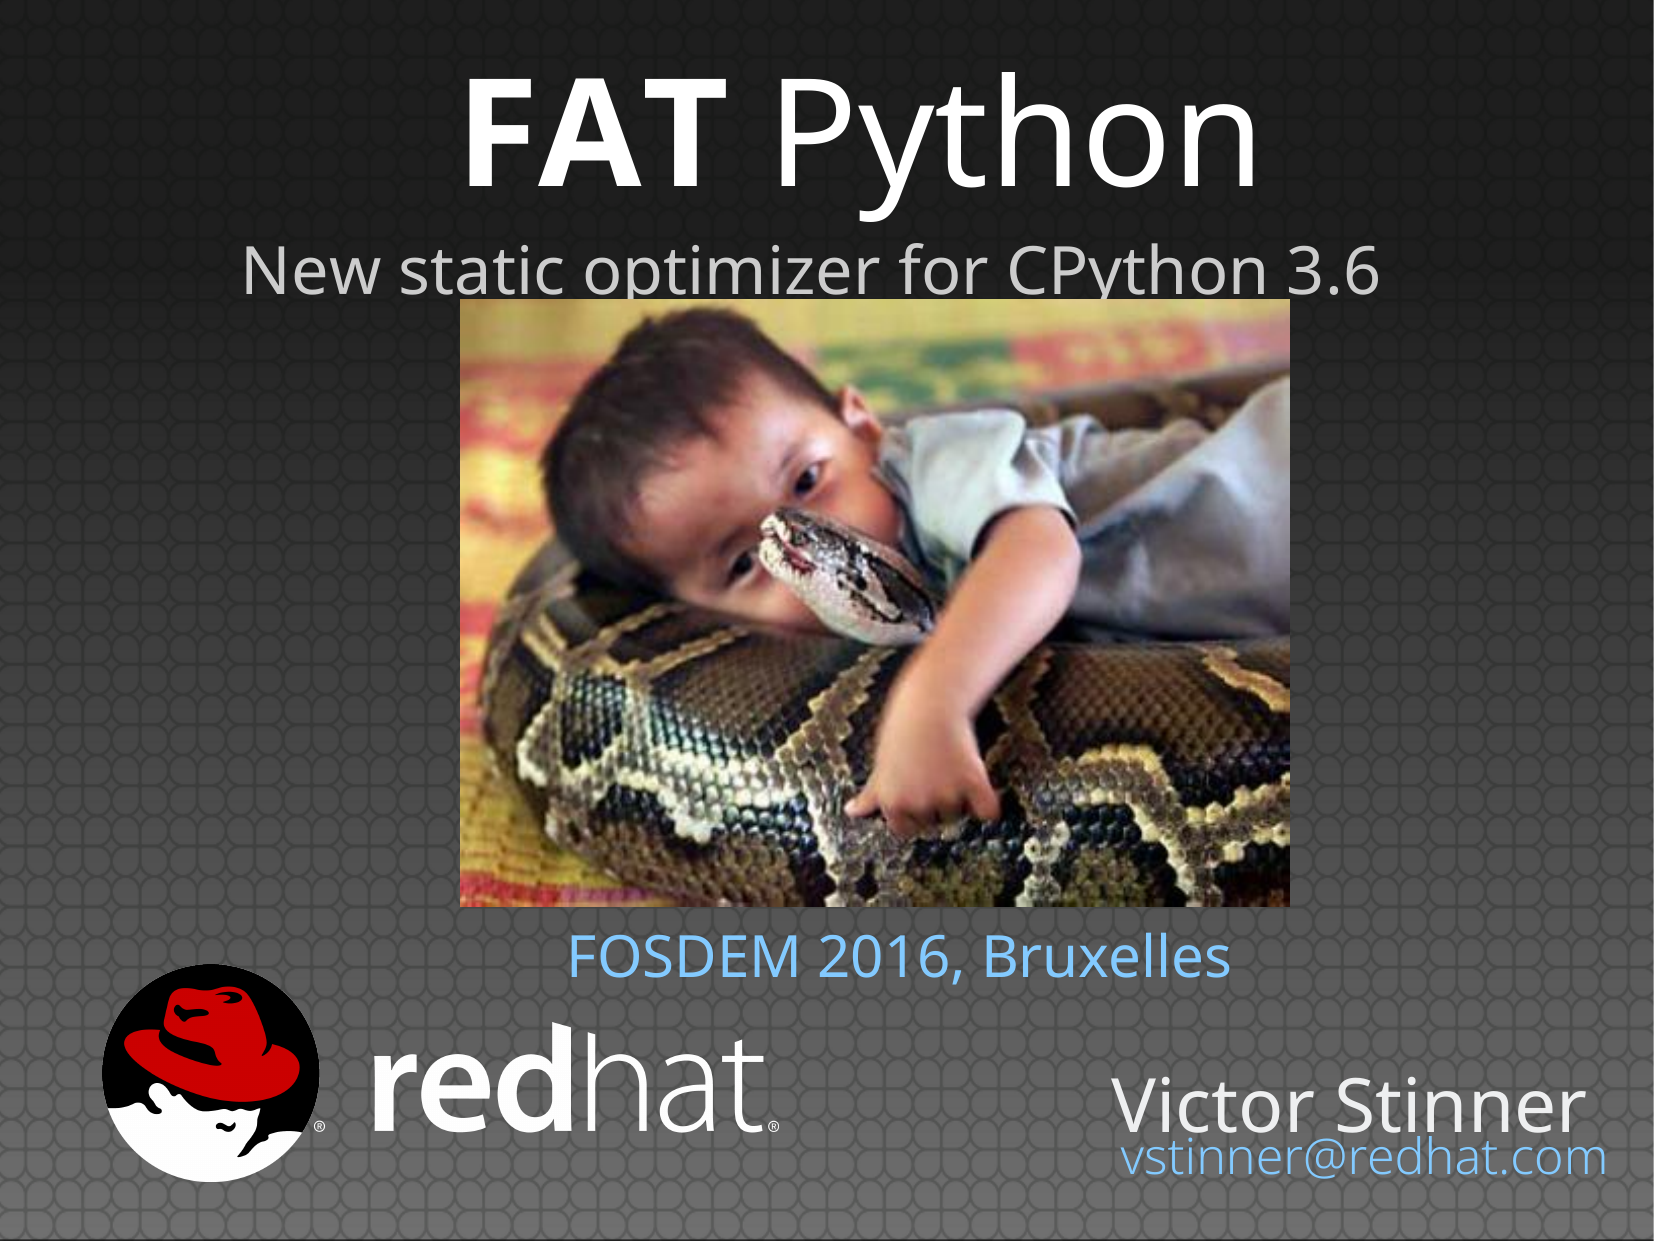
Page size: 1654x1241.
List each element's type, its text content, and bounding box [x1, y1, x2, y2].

text_box vstinner@redhat.com [959, 1121, 1609, 1172]
subtitle FOSDEM 2016, Bruxelles [226, 916, 1573, 992]
text_box Victor Stinner [1096, 1044, 1635, 1137]
text_box New static optimizer for CPython 3.6 [204, 223, 1420, 478]
text_box FAT Python [302, 26, 1420, 223]
picture [0, 0, 1654, 1241]
